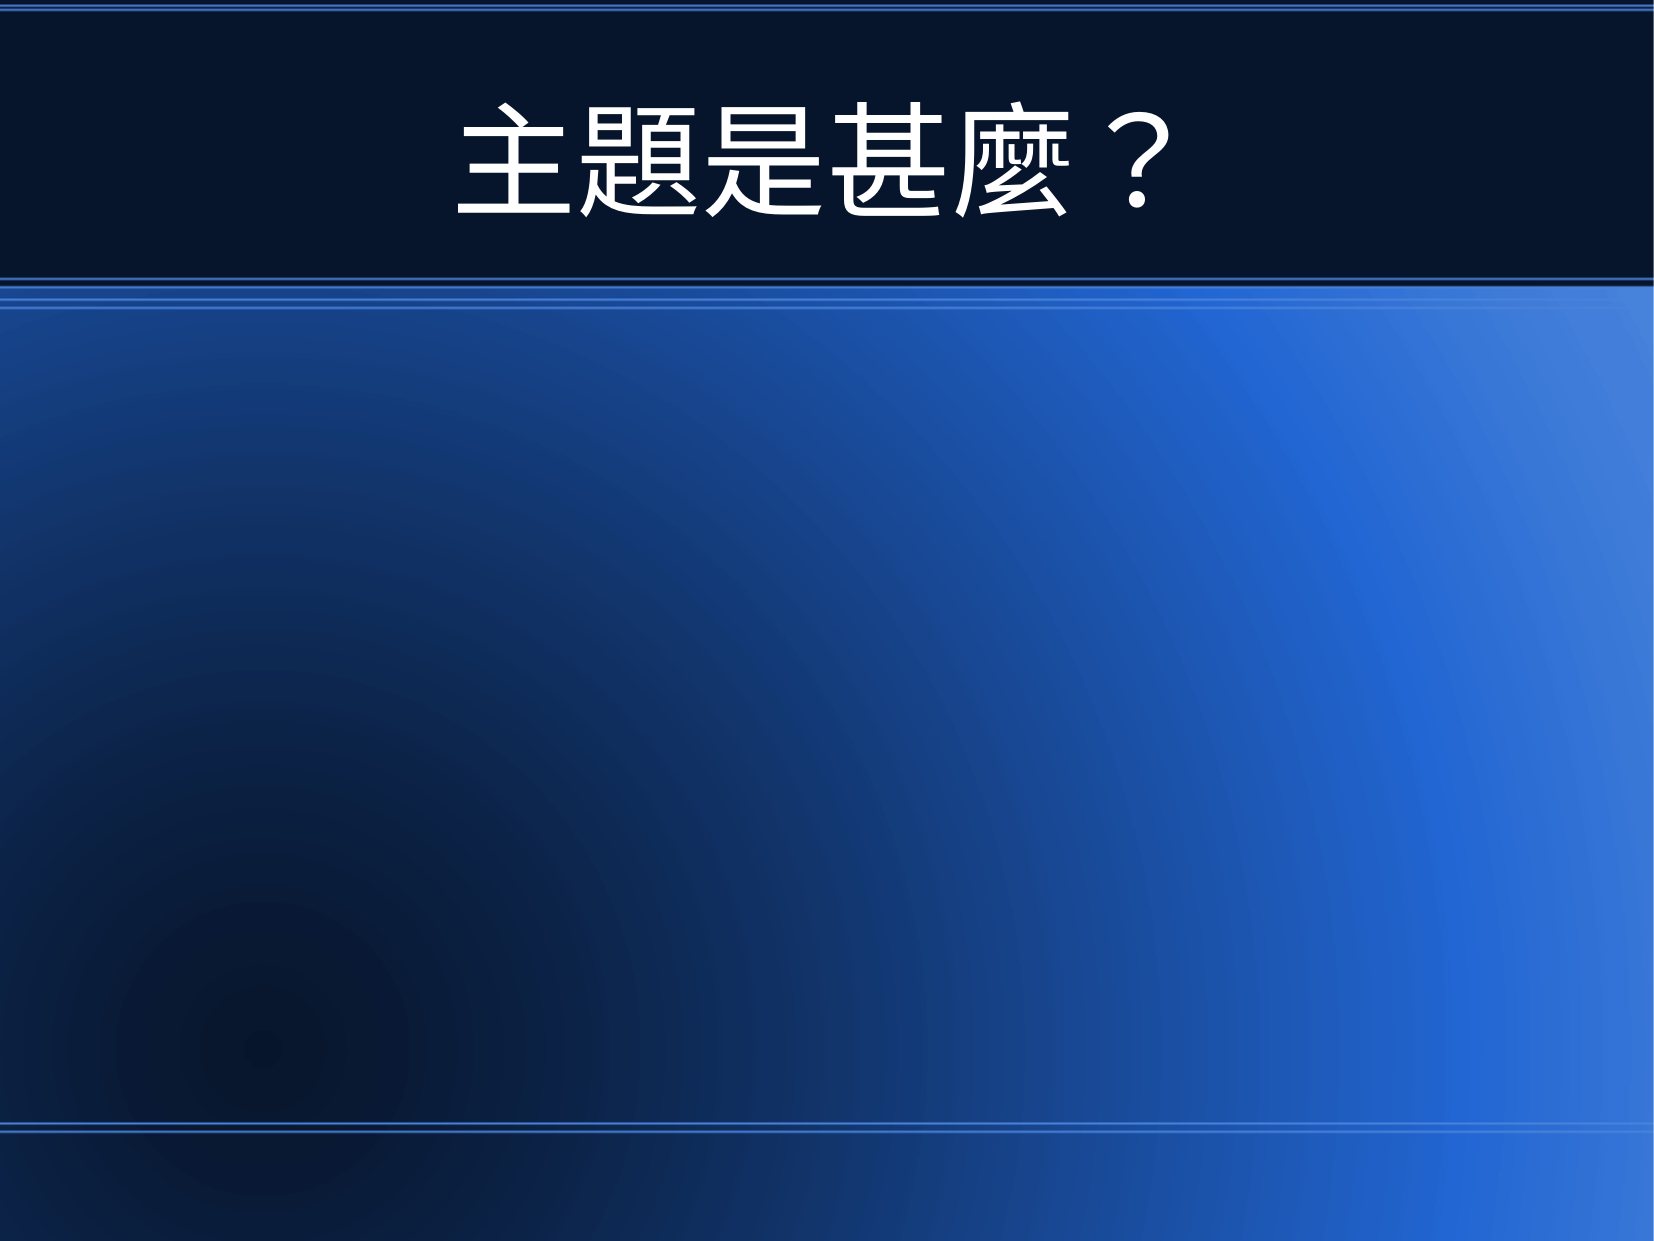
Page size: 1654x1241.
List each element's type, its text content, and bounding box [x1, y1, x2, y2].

picture [0, 0, 1654, 1241]
title 主題是甚麼？ [82, 49, 1571, 257]
